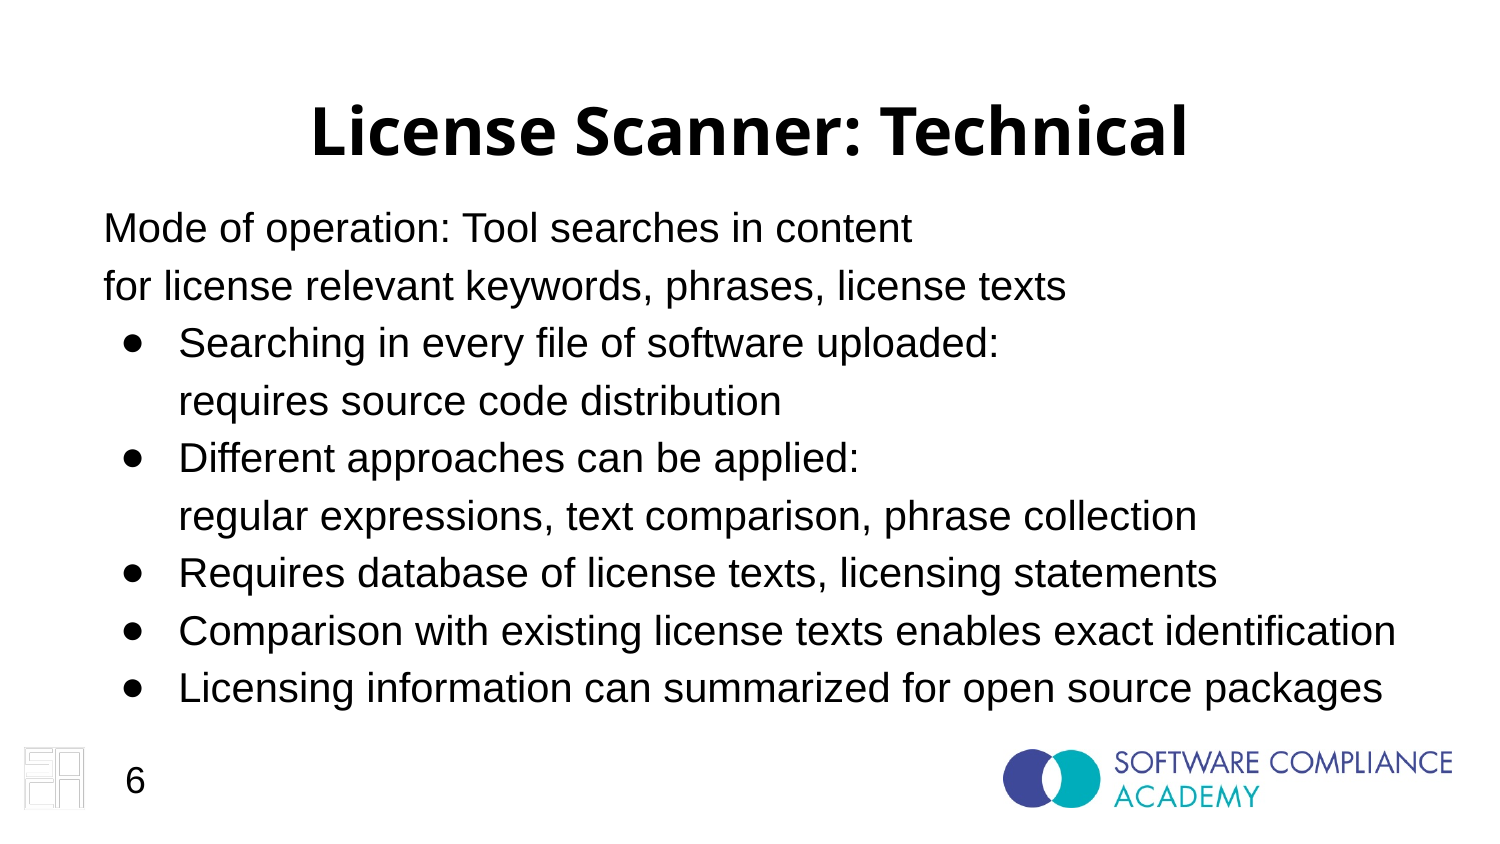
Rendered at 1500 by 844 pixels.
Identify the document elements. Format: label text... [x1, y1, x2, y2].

text_box Mode of operation: Tool searches in content for license relevant keywords, phrases, license texts Searching in every file of software uploaded: requires source code distribution Different approaches can be applied: regular expressions, text comparison, phrase collection Requires database of license texts, licensing statements Comparison with existing license texts enables exact identification Licensing information can summarized for open source packages [88, 186, 1447, 724]
text_box License Scanner: Technical [74, 39, 1425, 169]
picture [1003, 749, 1452, 808]
picture [23, 746, 86, 811]
